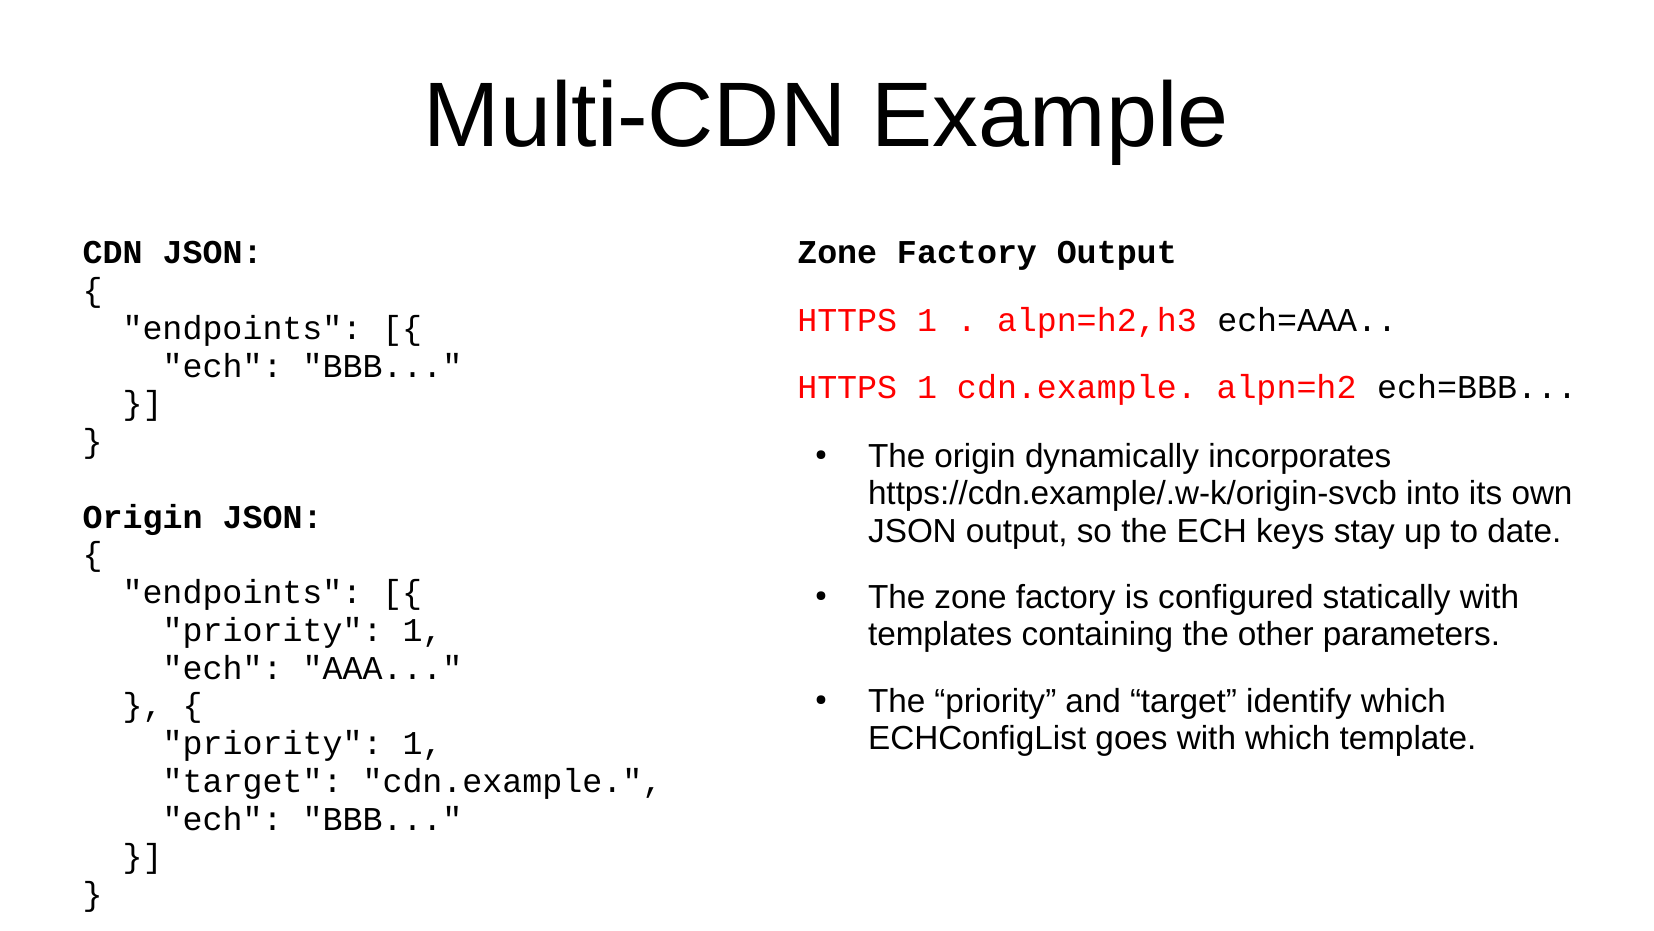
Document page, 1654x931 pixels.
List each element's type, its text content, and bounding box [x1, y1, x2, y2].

list Zone Factory Output HTTPS 1 . alpn=h2,h3 ech=AAA.. HTTPS 1 cdn.example. alpn=h2 ech=BBB... The origin dynamically incorporates https://cdn.example/.w-k/origin-svcb into its own JSON output, so the ECH keys stay up to date. The zone factory is configured statically with templates containing the other parameters. The “priority” and “target” identify which ECHConfigList goes with which template. [797, 236, 1613, 832]
list CDN JSON: { "endpoints": [{ "ech": "BBB..." }] } Origin JSON: { "endpoints": [{ "priority": 1, "ech": "AAA..." }, { "priority": 1, "target": "cdn.example.", "ech": "BBB..." }] } [82, 236, 809, 931]
title Multi-CDN Example [82, 37, 1571, 193]
